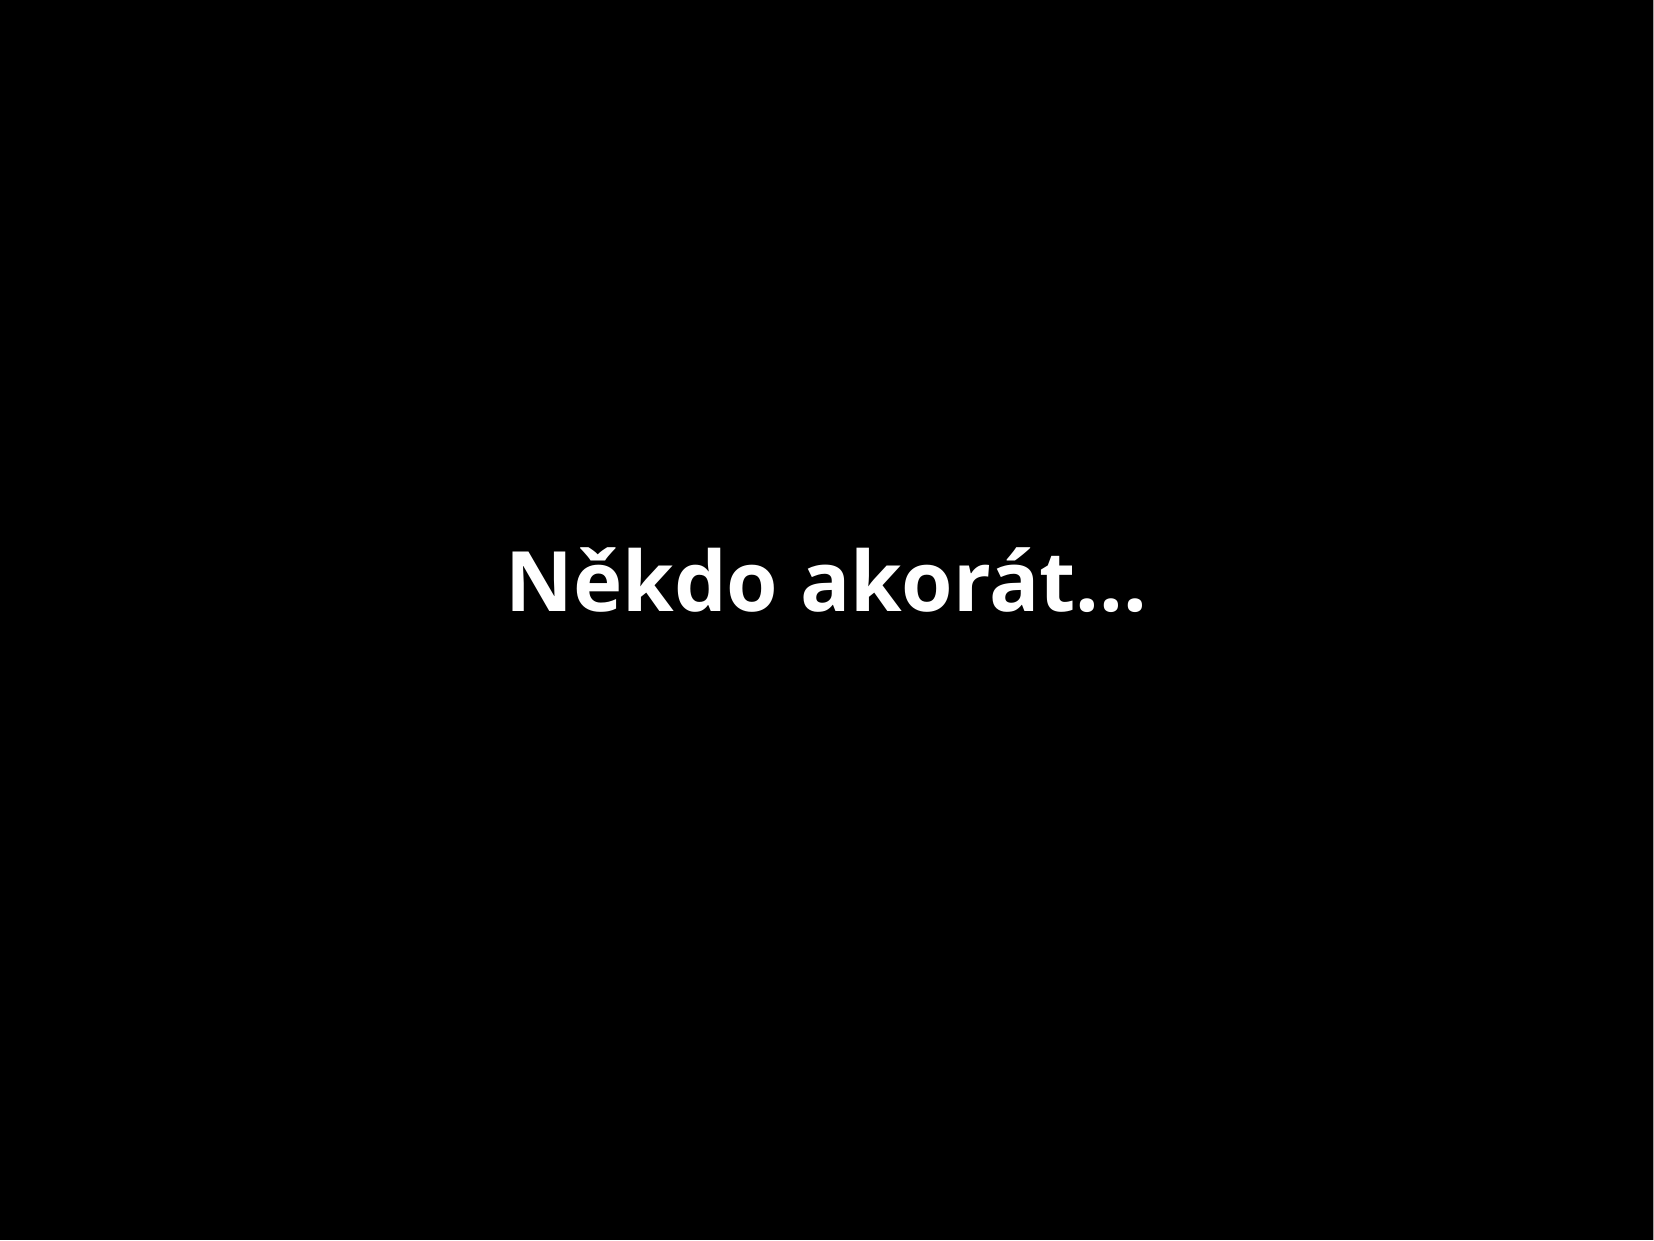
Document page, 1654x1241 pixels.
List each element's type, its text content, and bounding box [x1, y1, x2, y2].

subtitle Někdo akorát... [82, 49, 1571, 1109]
